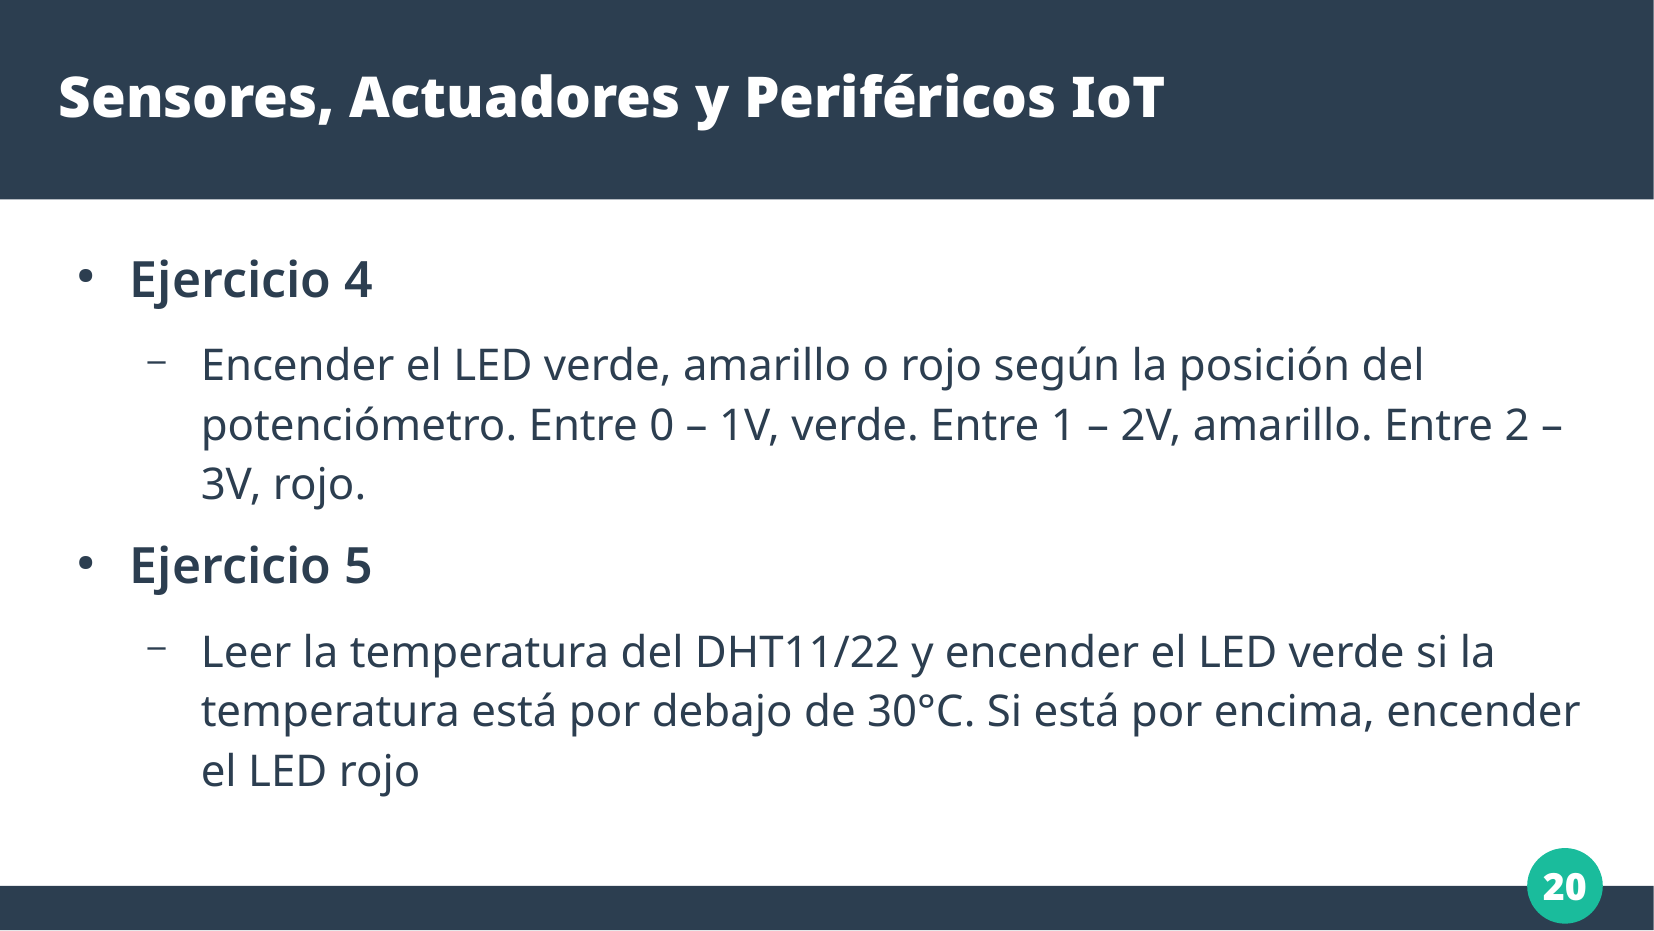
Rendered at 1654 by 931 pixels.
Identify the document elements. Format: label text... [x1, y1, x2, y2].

list Ejercicio 4 Encender el LED verde, amarillo o rojo según la posición del potenciómetro. Entre 0 – 1V, verde. Entre 1 – 2V, amarillo. Entre 2 – 3V, rojo. Ejercicio 5 Leer la temperatura del DHT11/22 y encender el LED verde si la temperatura está por debajo de 30°C. Si está por encima, encender el LED rojo [59, 243, 1595, 864]
title Sensores, Actuadores y Periféricos IoT [59, 37, 1595, 155]
